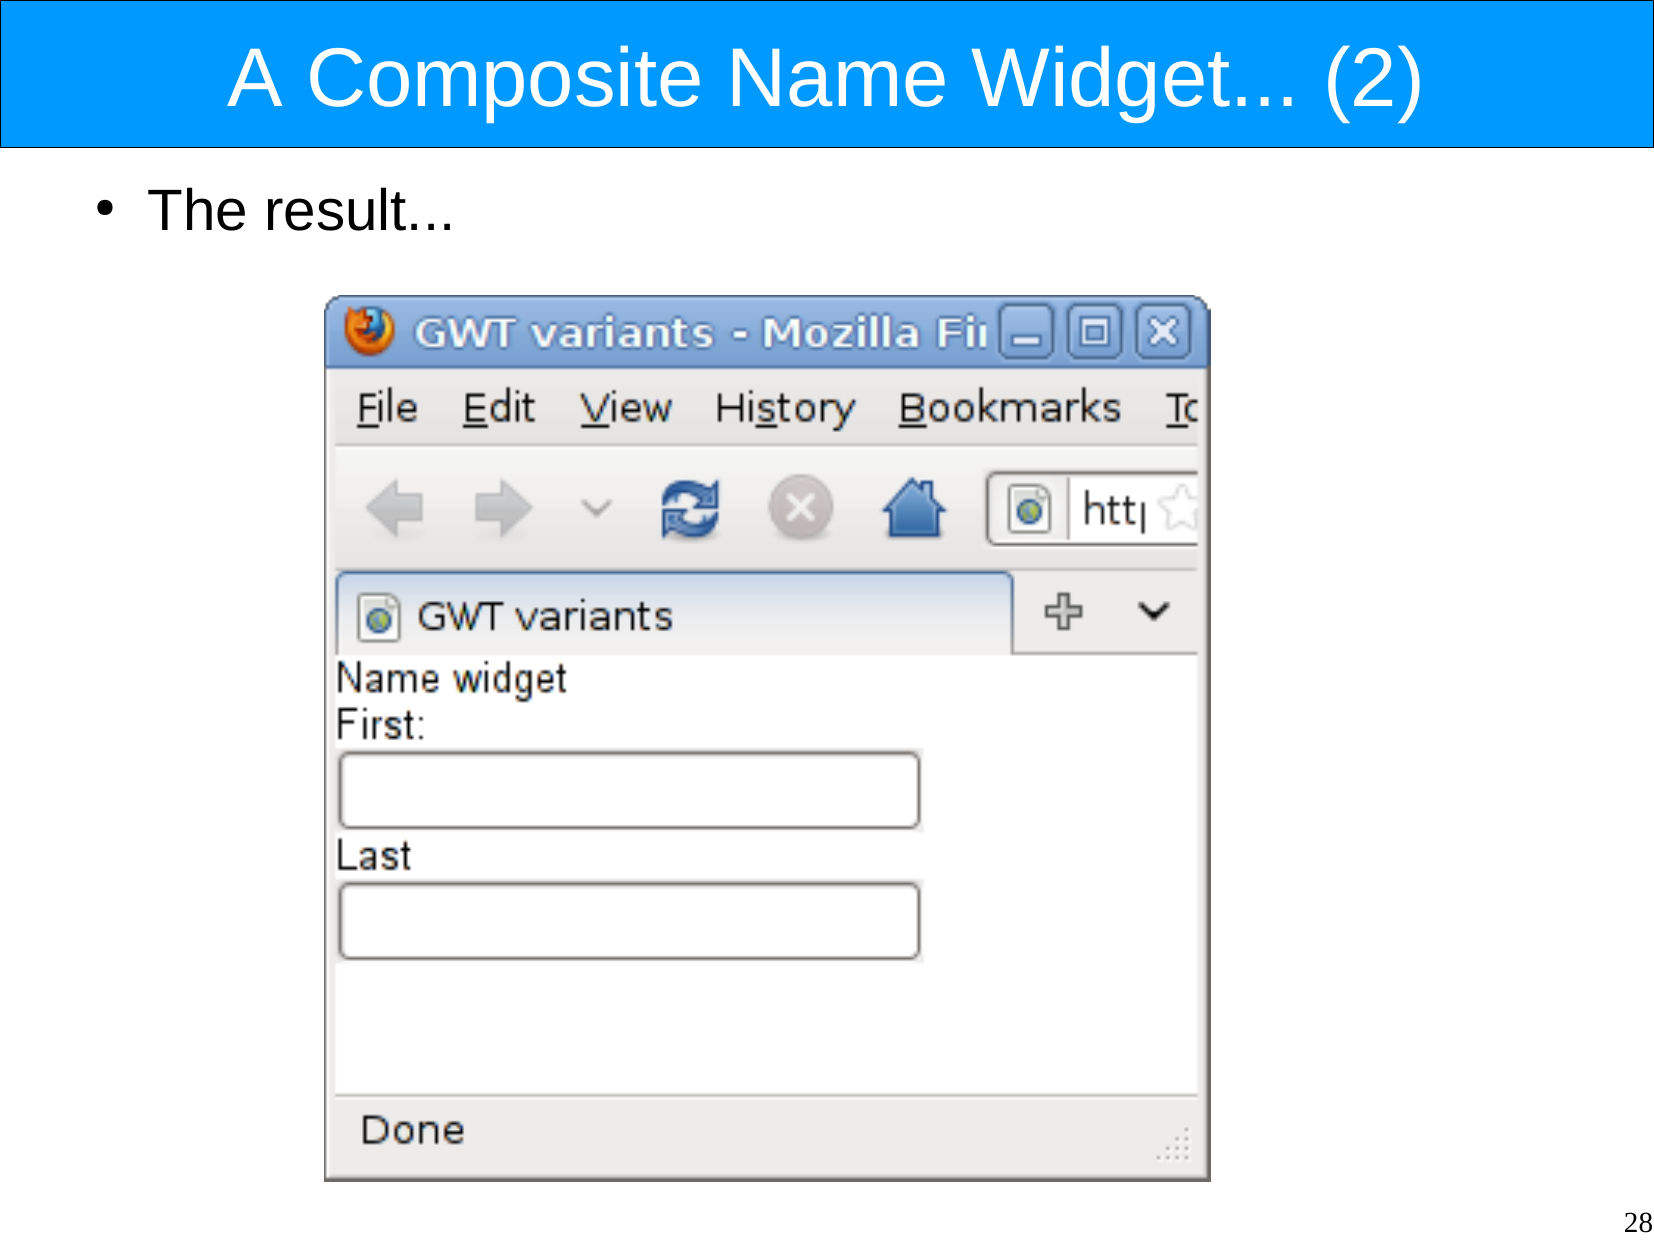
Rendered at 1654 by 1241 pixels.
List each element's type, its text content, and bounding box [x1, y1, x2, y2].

list The result... [76, 177, 1565, 1211]
title A Composite Name Widget... (2) [82, 13, 1571, 142]
picture [324, 295, 1211, 1182]
